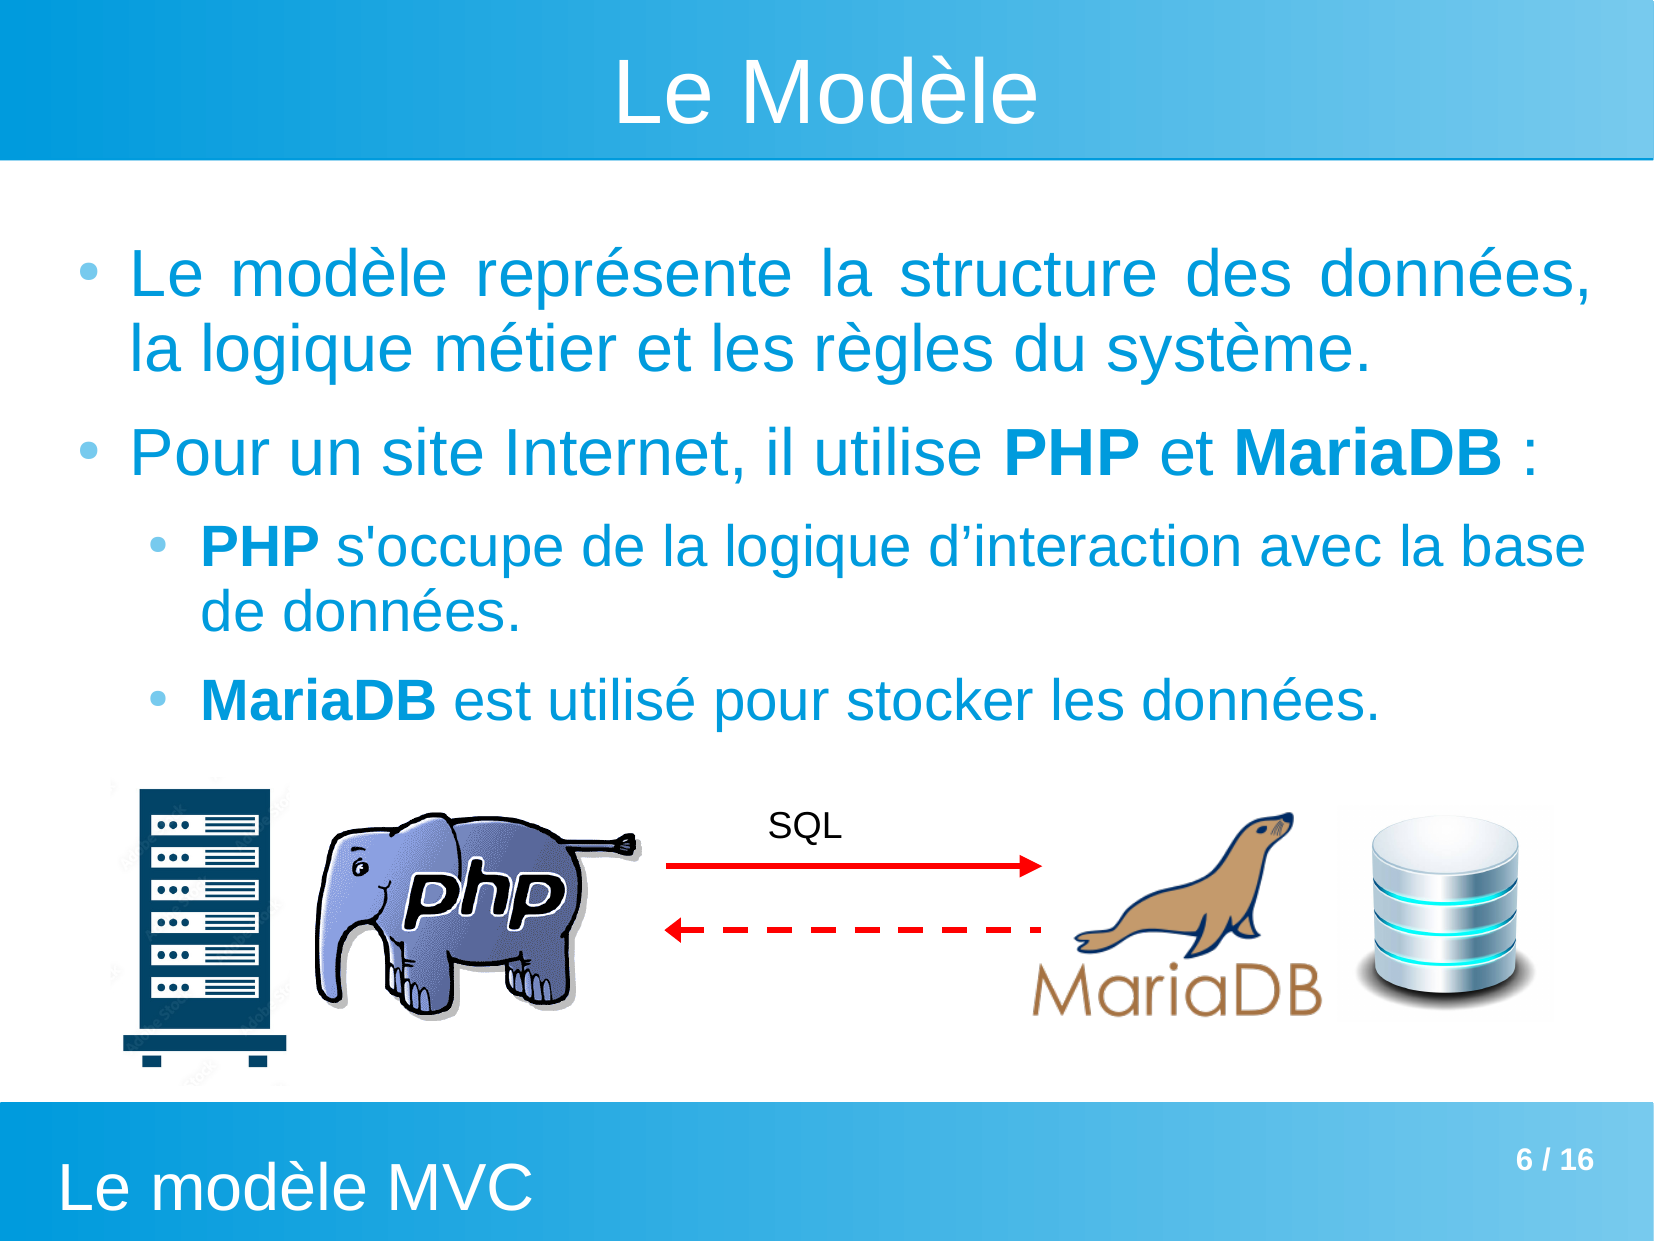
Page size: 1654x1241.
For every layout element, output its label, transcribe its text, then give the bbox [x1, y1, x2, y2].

picture [110, 777, 290, 1086]
picture [311, 807, 644, 1022]
text_box SQL [752, 797, 908, 855]
title Le Modèle [59, 39, 1595, 144]
list Le modèle représente la structure des données, la logique métier et les règles du système. Pour un site Internet, il utilise PHP et MariaDB : PHP s'occupe de la logique d’interaction avec la base de données. MariaDB est utilisé pour stocker les données. [59, 236, 1595, 753]
picture [1020, 799, 1554, 1038]
